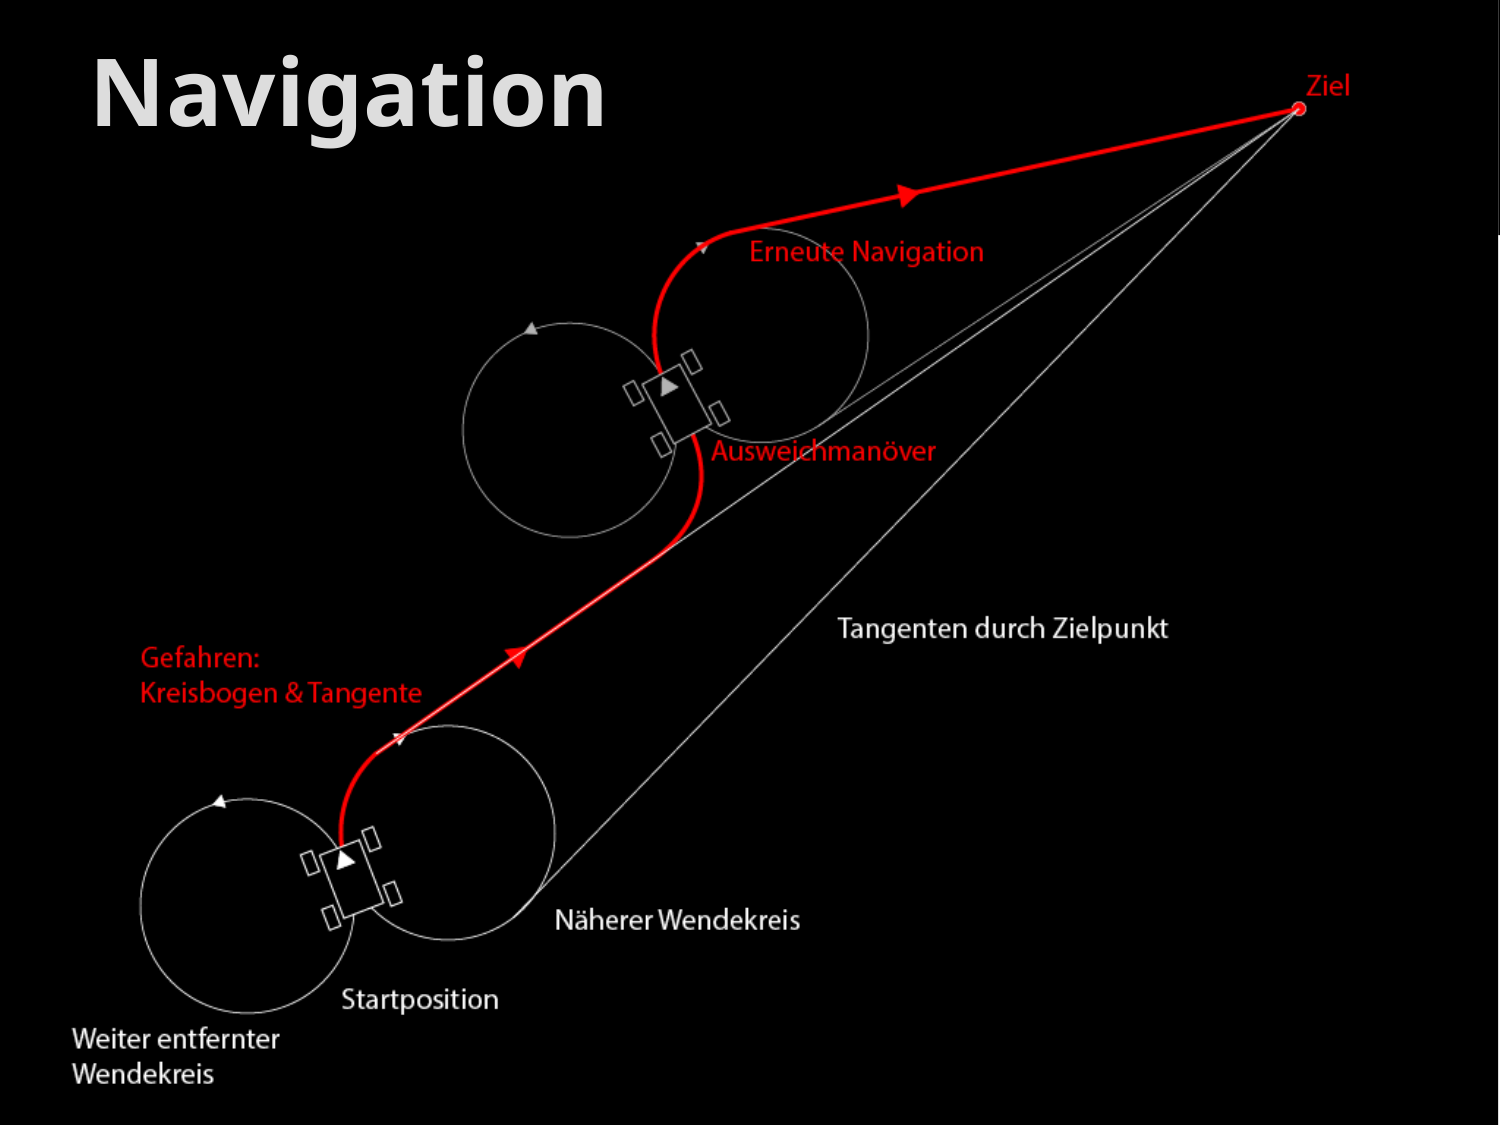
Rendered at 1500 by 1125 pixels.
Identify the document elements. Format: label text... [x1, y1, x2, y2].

title Navigation [75, 25, 1425, 231]
picture [0, 0, 1500, 1125]
